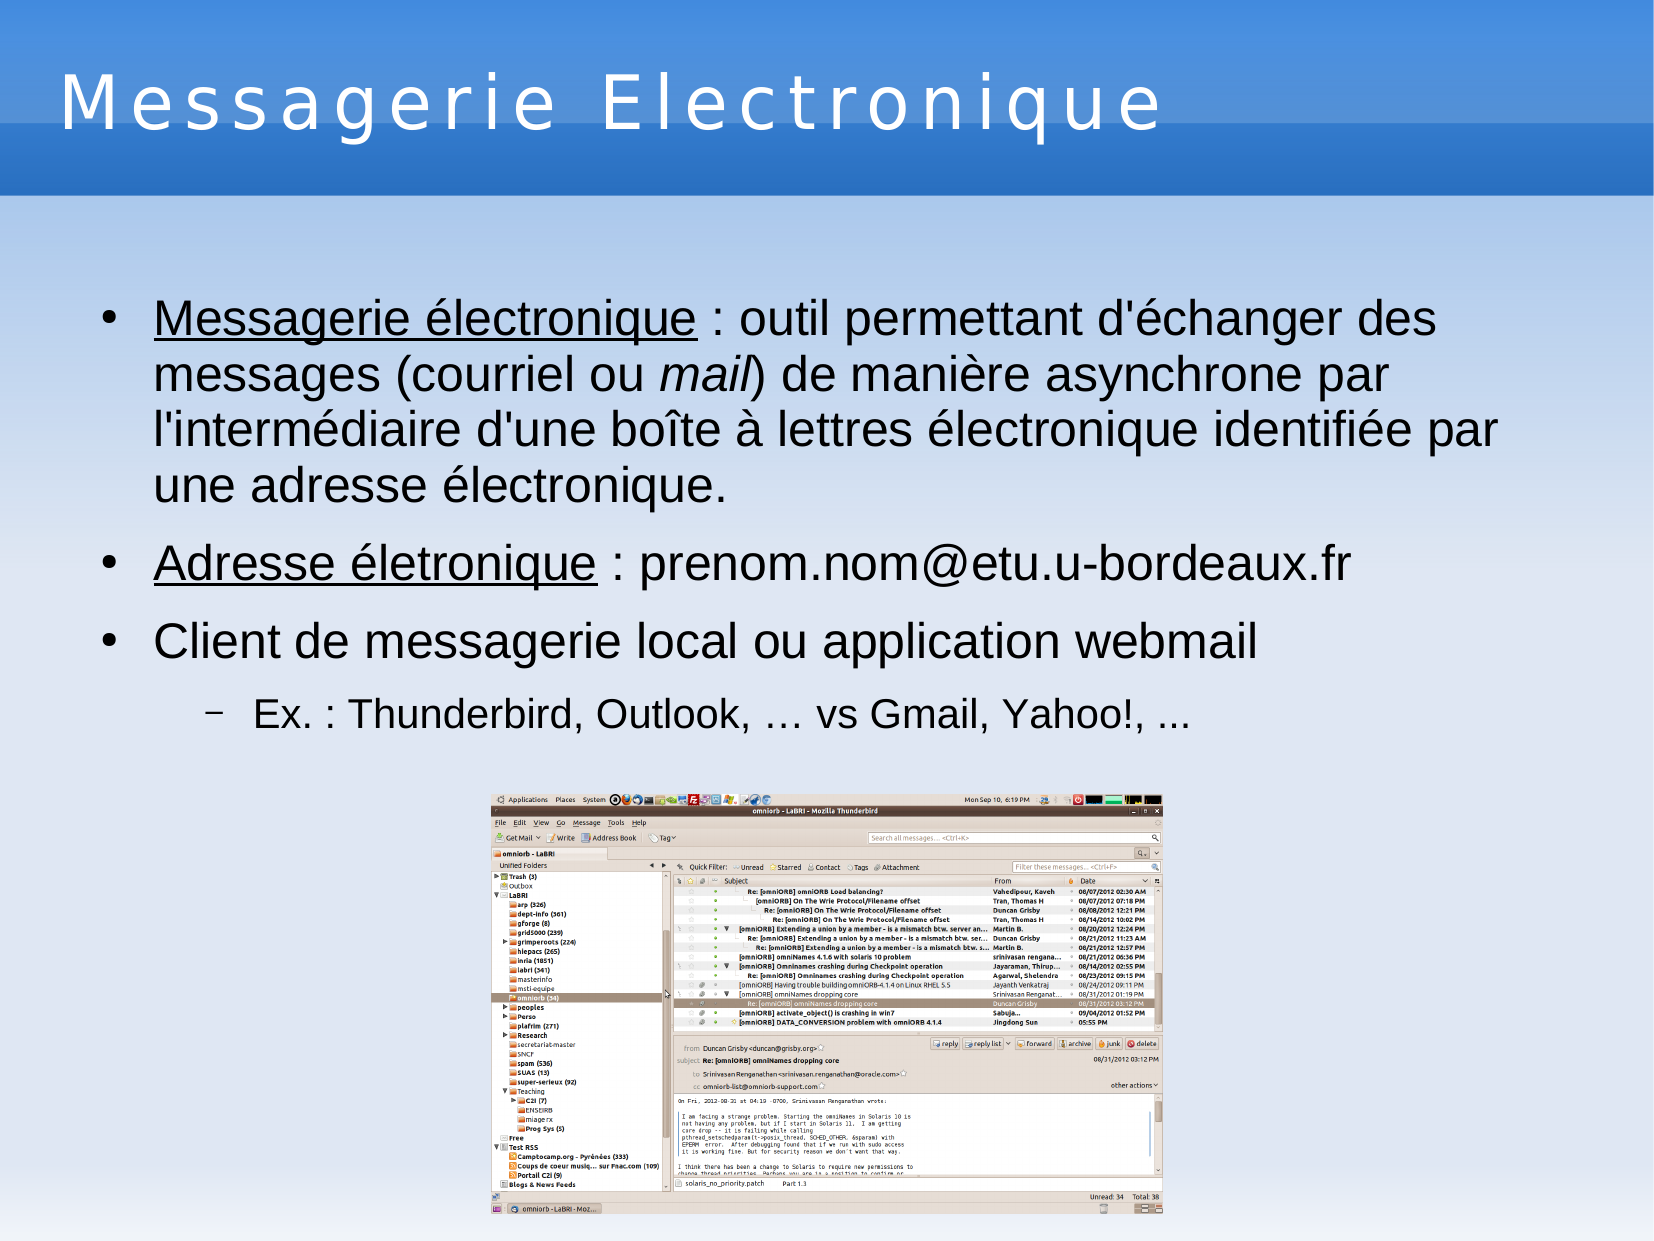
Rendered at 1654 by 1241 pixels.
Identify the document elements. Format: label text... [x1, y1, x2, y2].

title Messagerie Electronique [59, 29, 1270, 178]
list Messagerie électronique : outil permettant d'échanger des messages (courriel ou mail) de manière asynchrone par l'intermédiaire d'une boîte à lettres électronique identifiée par une adresse électronique. Adresse életronique : prenom.nom@etu.u-bordeaux.fr Client de messagerie local ou application webmail Ex. : Thunderbird, Outlook, … vs Gmail, Yahoo!, ... [82, 290, 1571, 1109]
picture [0, 0, 1654, 1241]
